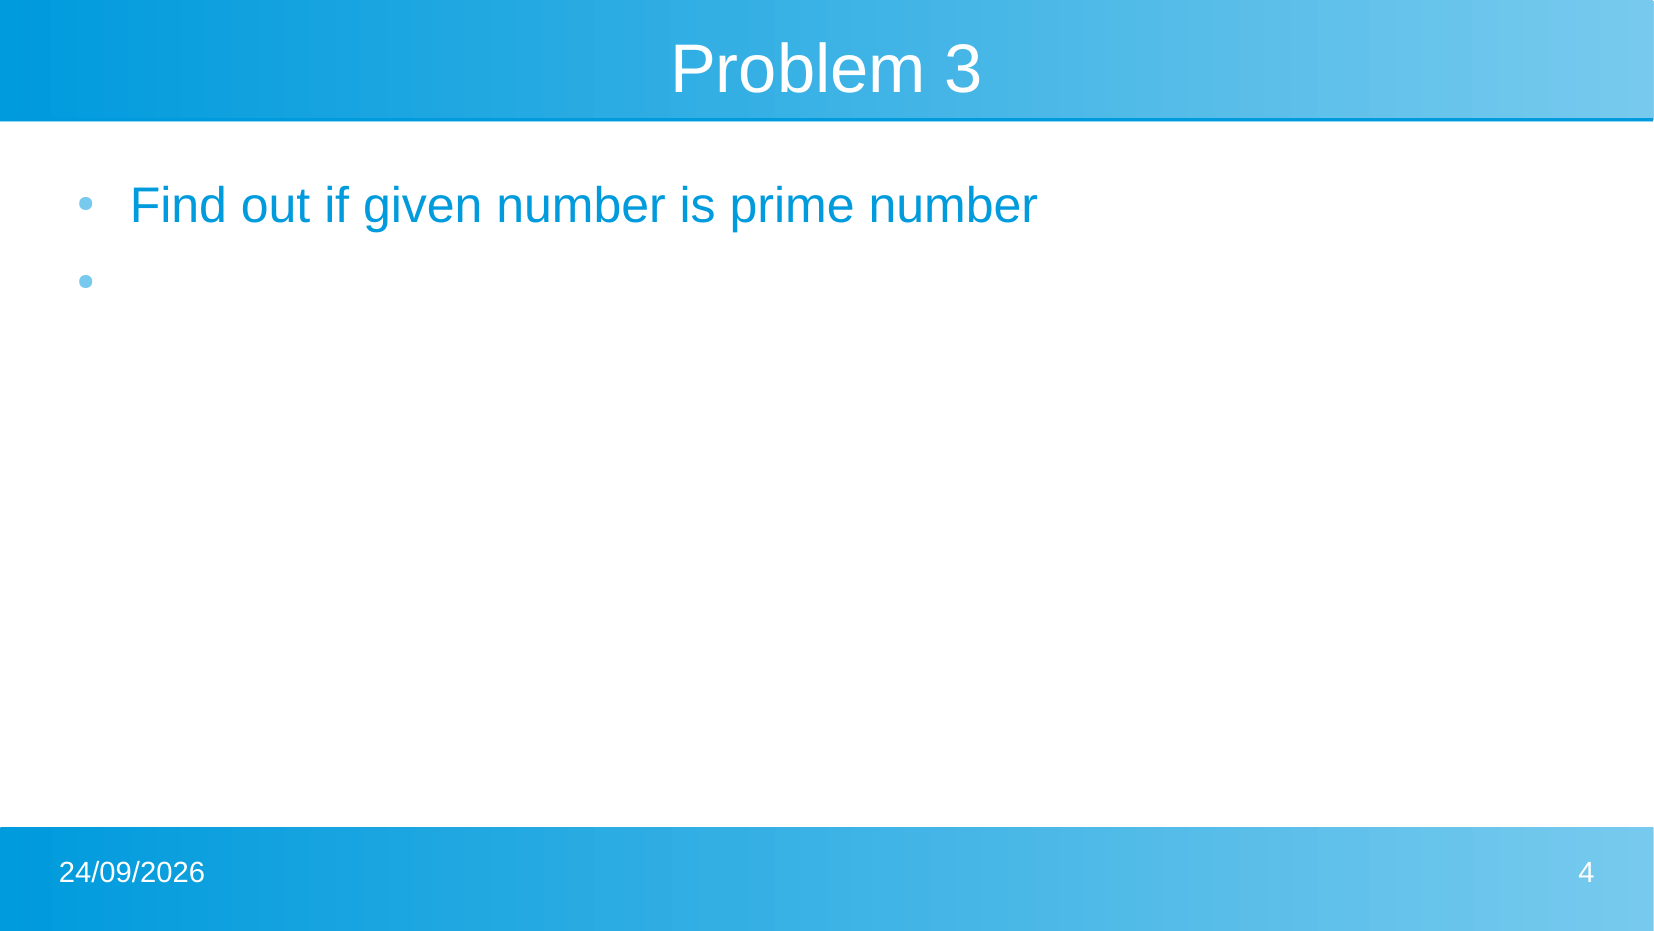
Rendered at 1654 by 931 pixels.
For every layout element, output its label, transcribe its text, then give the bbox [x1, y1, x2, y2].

title Problem 3 [59, 29, 1595, 108]
list Find out if given number is prime number [59, 177, 1595, 768]
